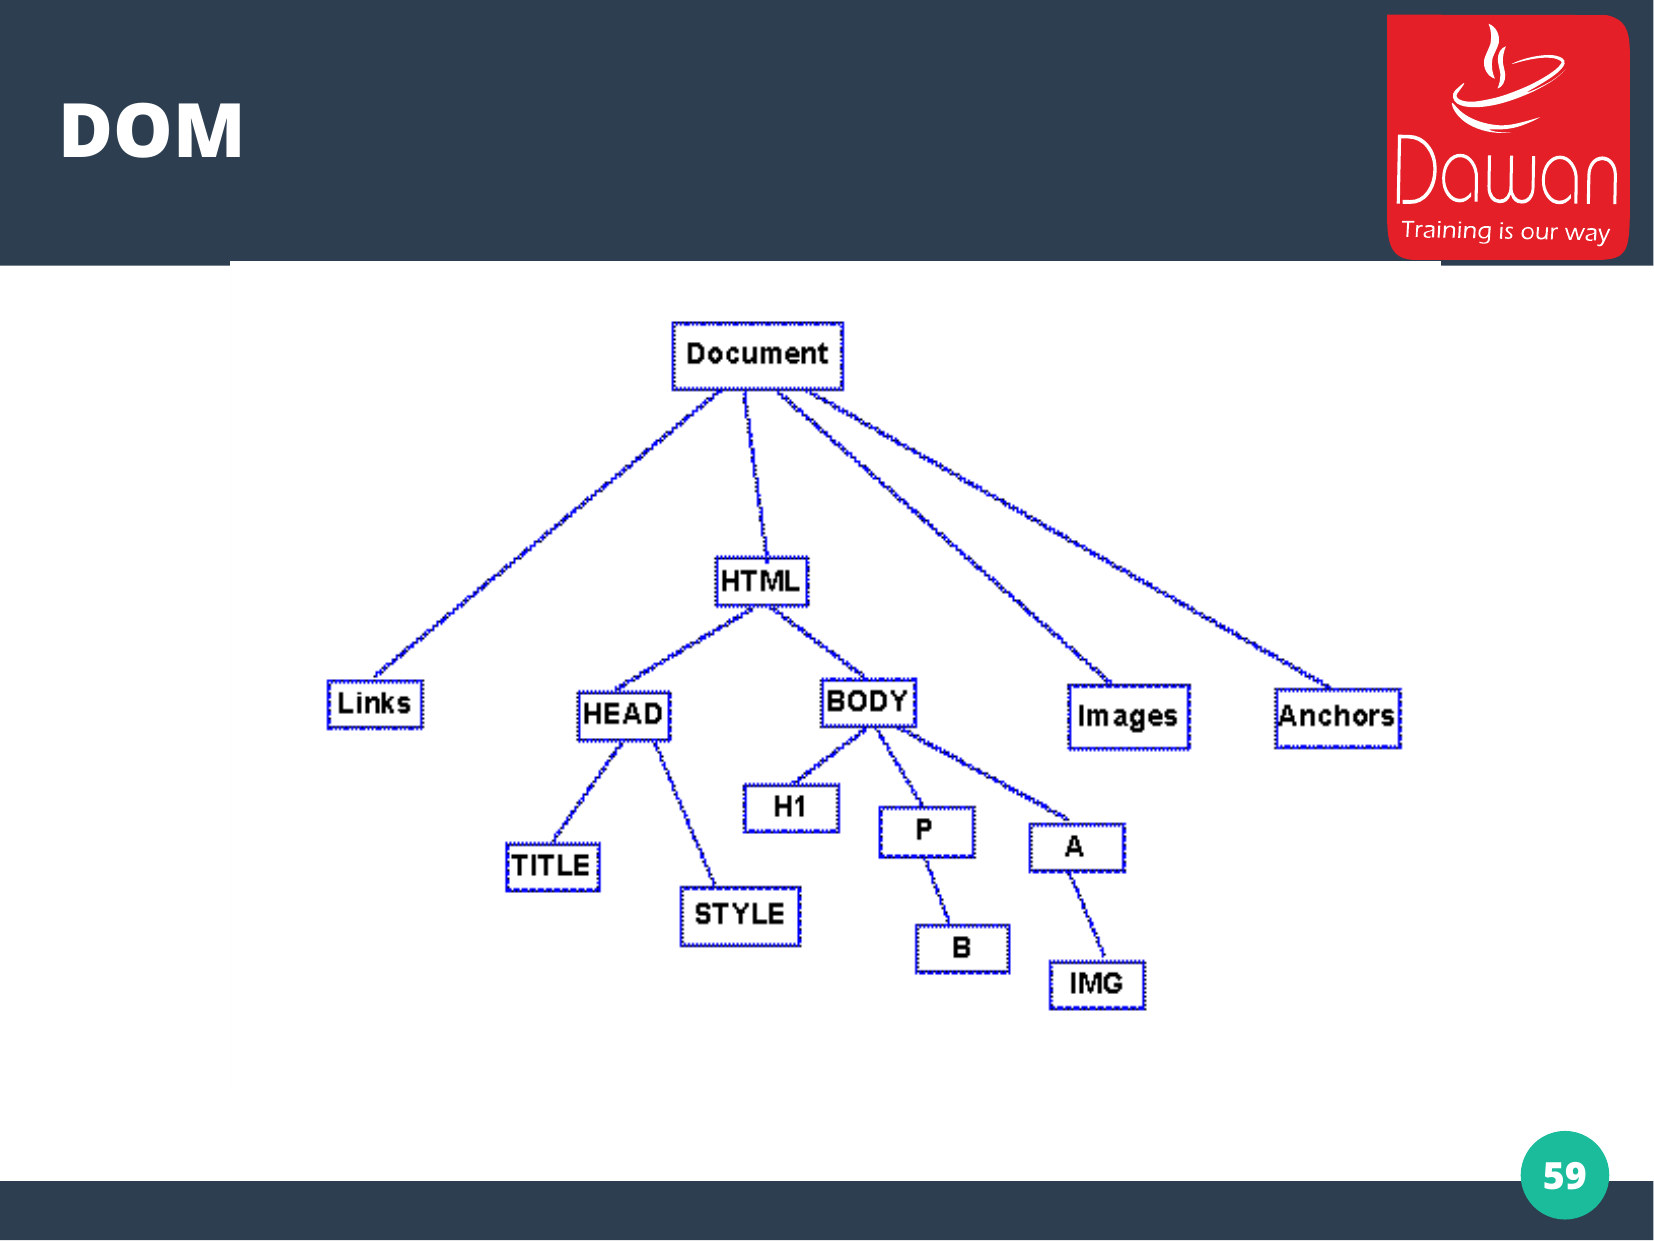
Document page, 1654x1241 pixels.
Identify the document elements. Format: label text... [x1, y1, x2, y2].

picture [1387, 14, 1630, 260]
picture [230, 261, 1441, 1093]
title DOM [59, 49, 1387, 207]
